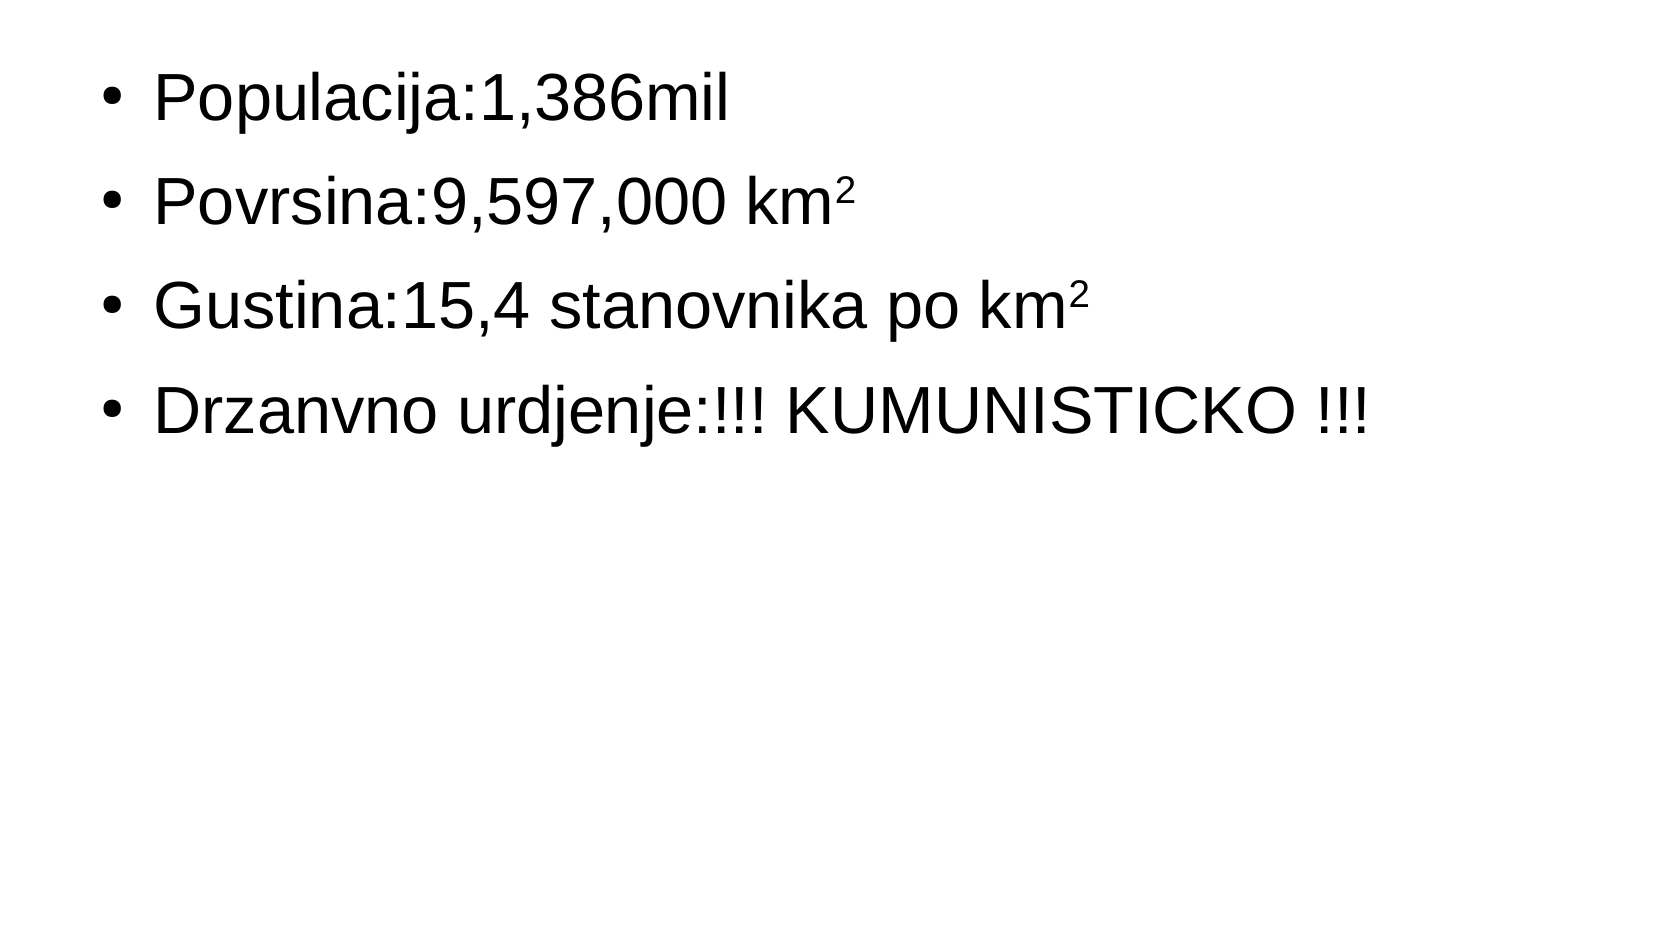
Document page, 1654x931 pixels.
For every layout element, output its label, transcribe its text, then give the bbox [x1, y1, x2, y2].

list Populacija:1,386mil Povrsina:9,597,000 km2 Gustina:15,4 stanovnika po km2 Drzanvno urdjenje:!!! KUMUNISTICKO !!! [82, 60, 1571, 856]
